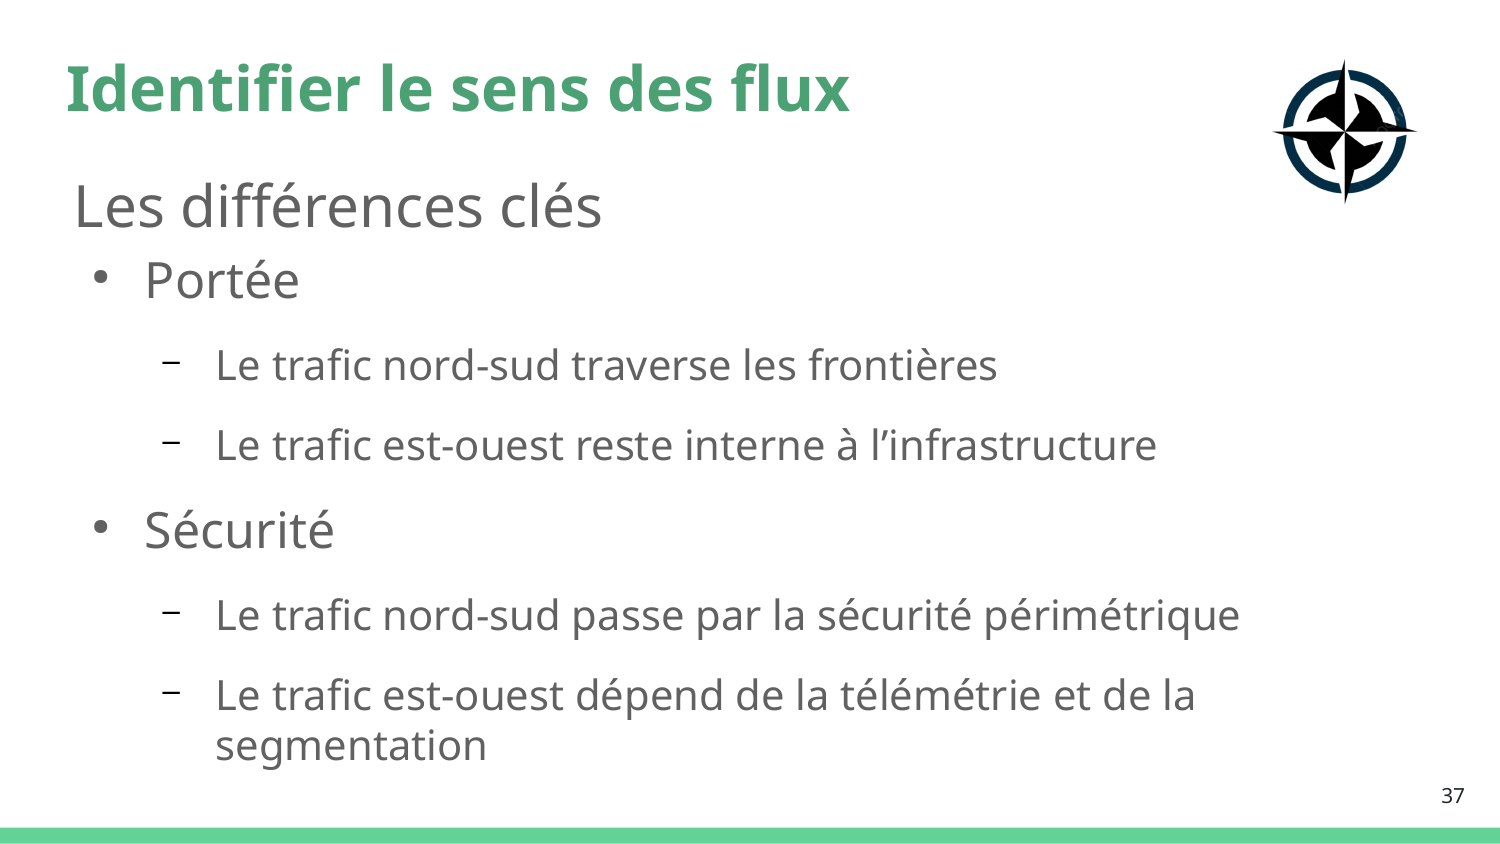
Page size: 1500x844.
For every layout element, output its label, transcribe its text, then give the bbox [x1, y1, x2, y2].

title Identifier le sens des flux [51, 23, 1449, 117]
picture [1269, 56, 1420, 207]
slide_number <numéro> [1389, 764, 1480, 830]
list Les différences clés Portée Le trafic nord-sud traverse les frontières Le trafic est-ouest reste interne à l’infrastructure Sécurité Le trafic nord-sud passe par la sécurité périmétrique Le trafic est-ouest dépend de la télémétrie et de la segmentation [59, 144, 1380, 805]
